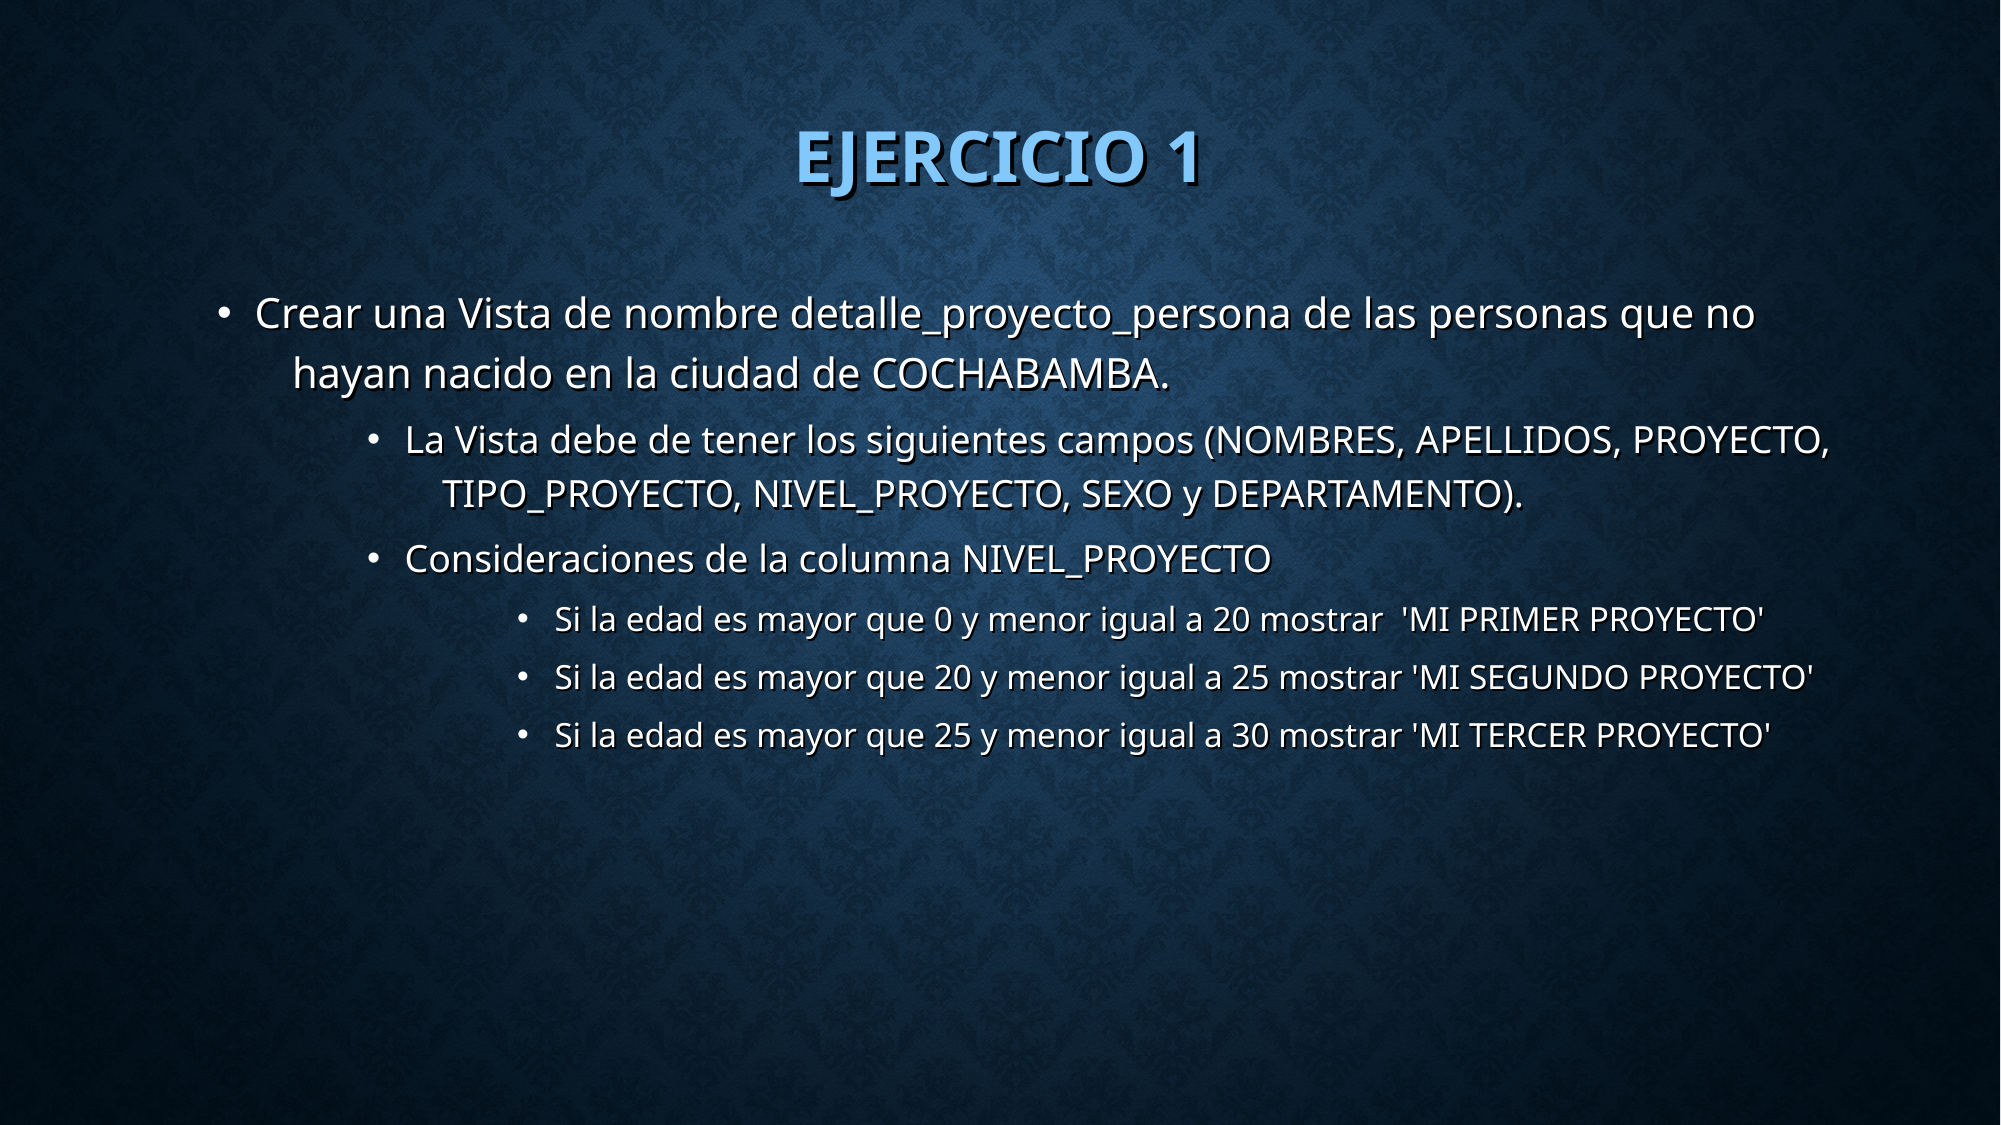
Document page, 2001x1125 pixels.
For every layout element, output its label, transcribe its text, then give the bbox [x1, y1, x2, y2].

list Crear una Vista de nombre detalle_proyecto_persona de las personas que no hayan nacido en la ciudad de COCHABAMBA. La Vista debe de tener los siguientes campos (NOMBRES, APELLIDOS, PROYECTO, TIPO_PROYECTO, NIVEL_PROYECTO, SEXO y DEPARTAMENTO). Consideraciones de la columna NIVEL_PROYECTO Si la edad es mayor que 0 y menor igual a 20 mostrar 'MI PRIMER PROYECTO' Si la edad es mayor que 20 y menor igual a 25 mostrar 'MI SEGUNDO PROYECTO' Si la edad es mayor que 25 y menor igual a 30 mostrar 'MI TERCER PROYECTO' [202, 208, 1874, 796]
title Ejercicio 1 [150, 71, 1850, 248]
